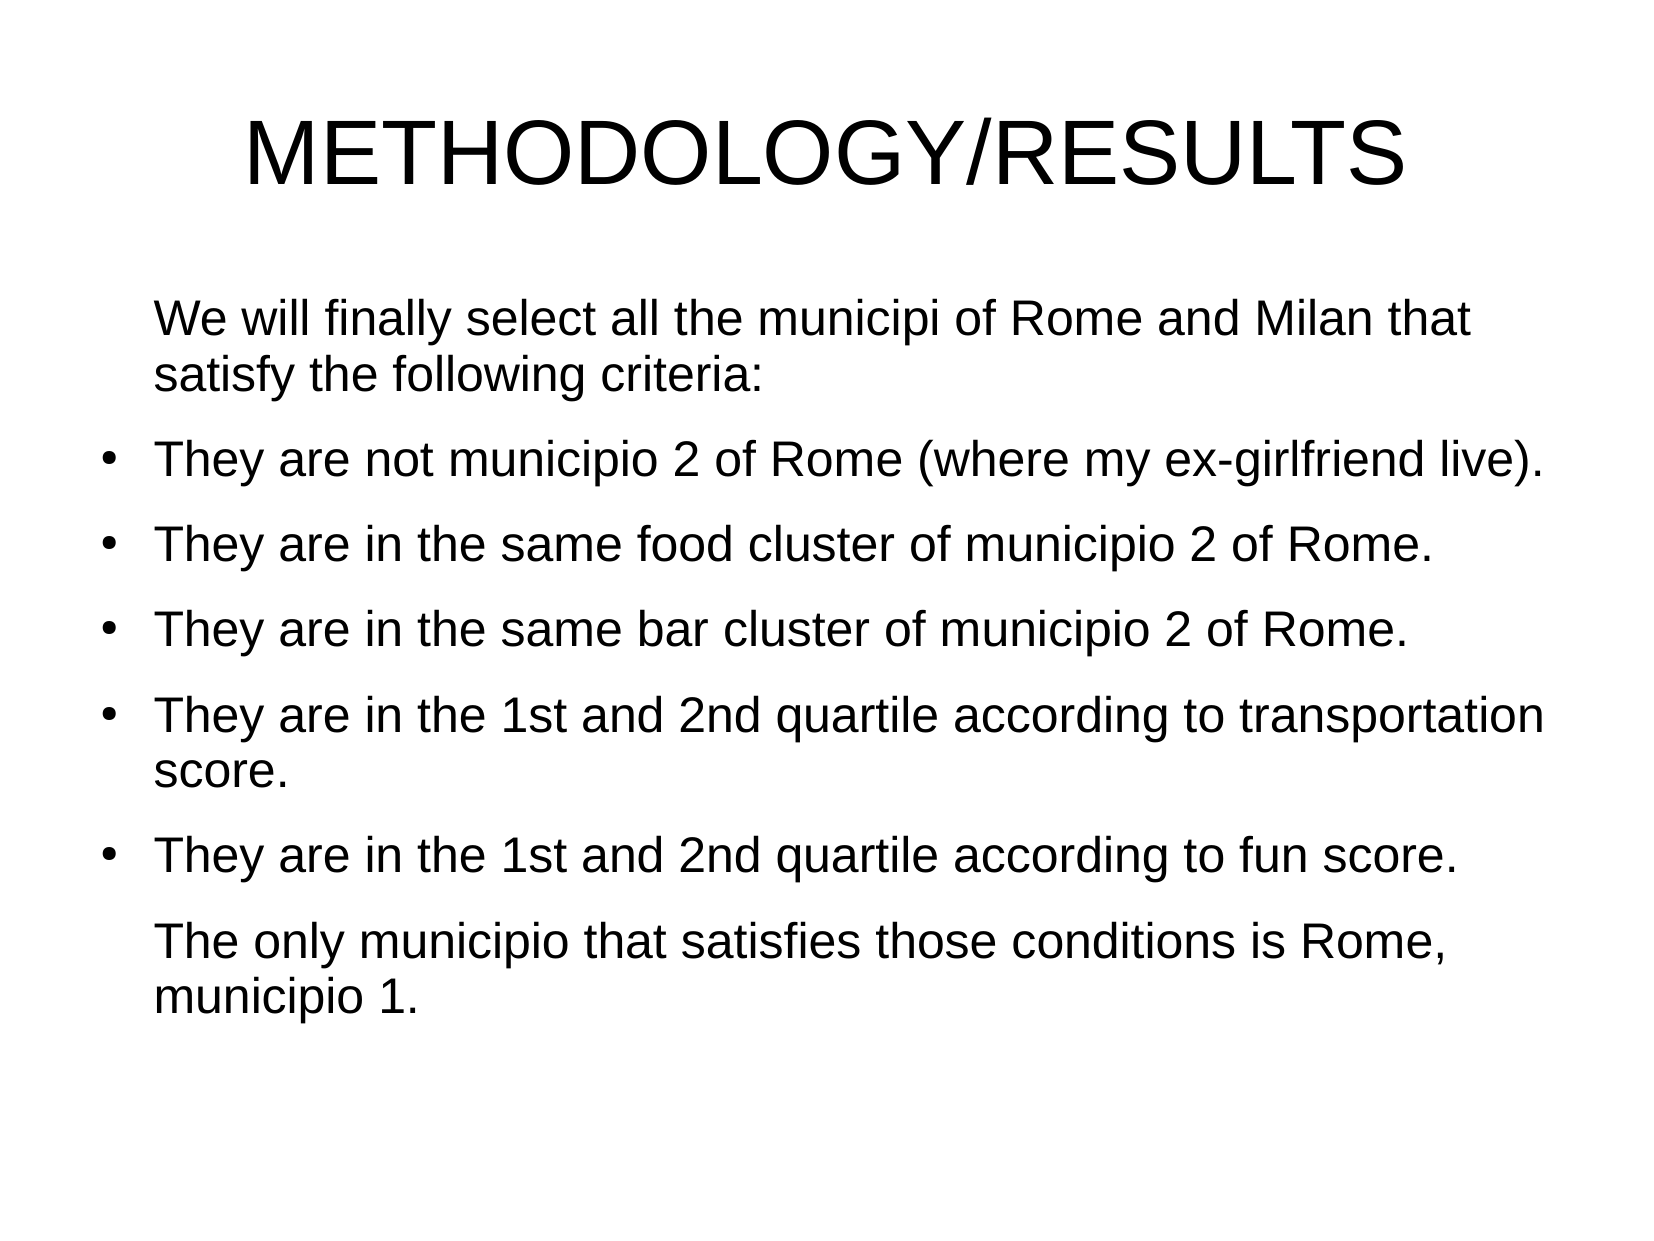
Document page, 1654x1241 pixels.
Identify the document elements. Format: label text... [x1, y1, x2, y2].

list We will finally select all the municipi of Rome and Milan that satisfy the following criteria: They are not municipio 2 of Rome (where my ex-girlfriend live). They are in the same food cluster of municipio 2 of Rome. They are in the same bar cluster of municipio 2 of Rome. They are in the 1st and 2nd quartile according to transportation score. They are in the 1st and 2nd quartile according to fun score. The only municipio that satisfies those conditions is Rome, municipio 1. [82, 290, 1571, 1109]
title METHODOLOGY/RESULTS [82, 49, 1571, 257]
